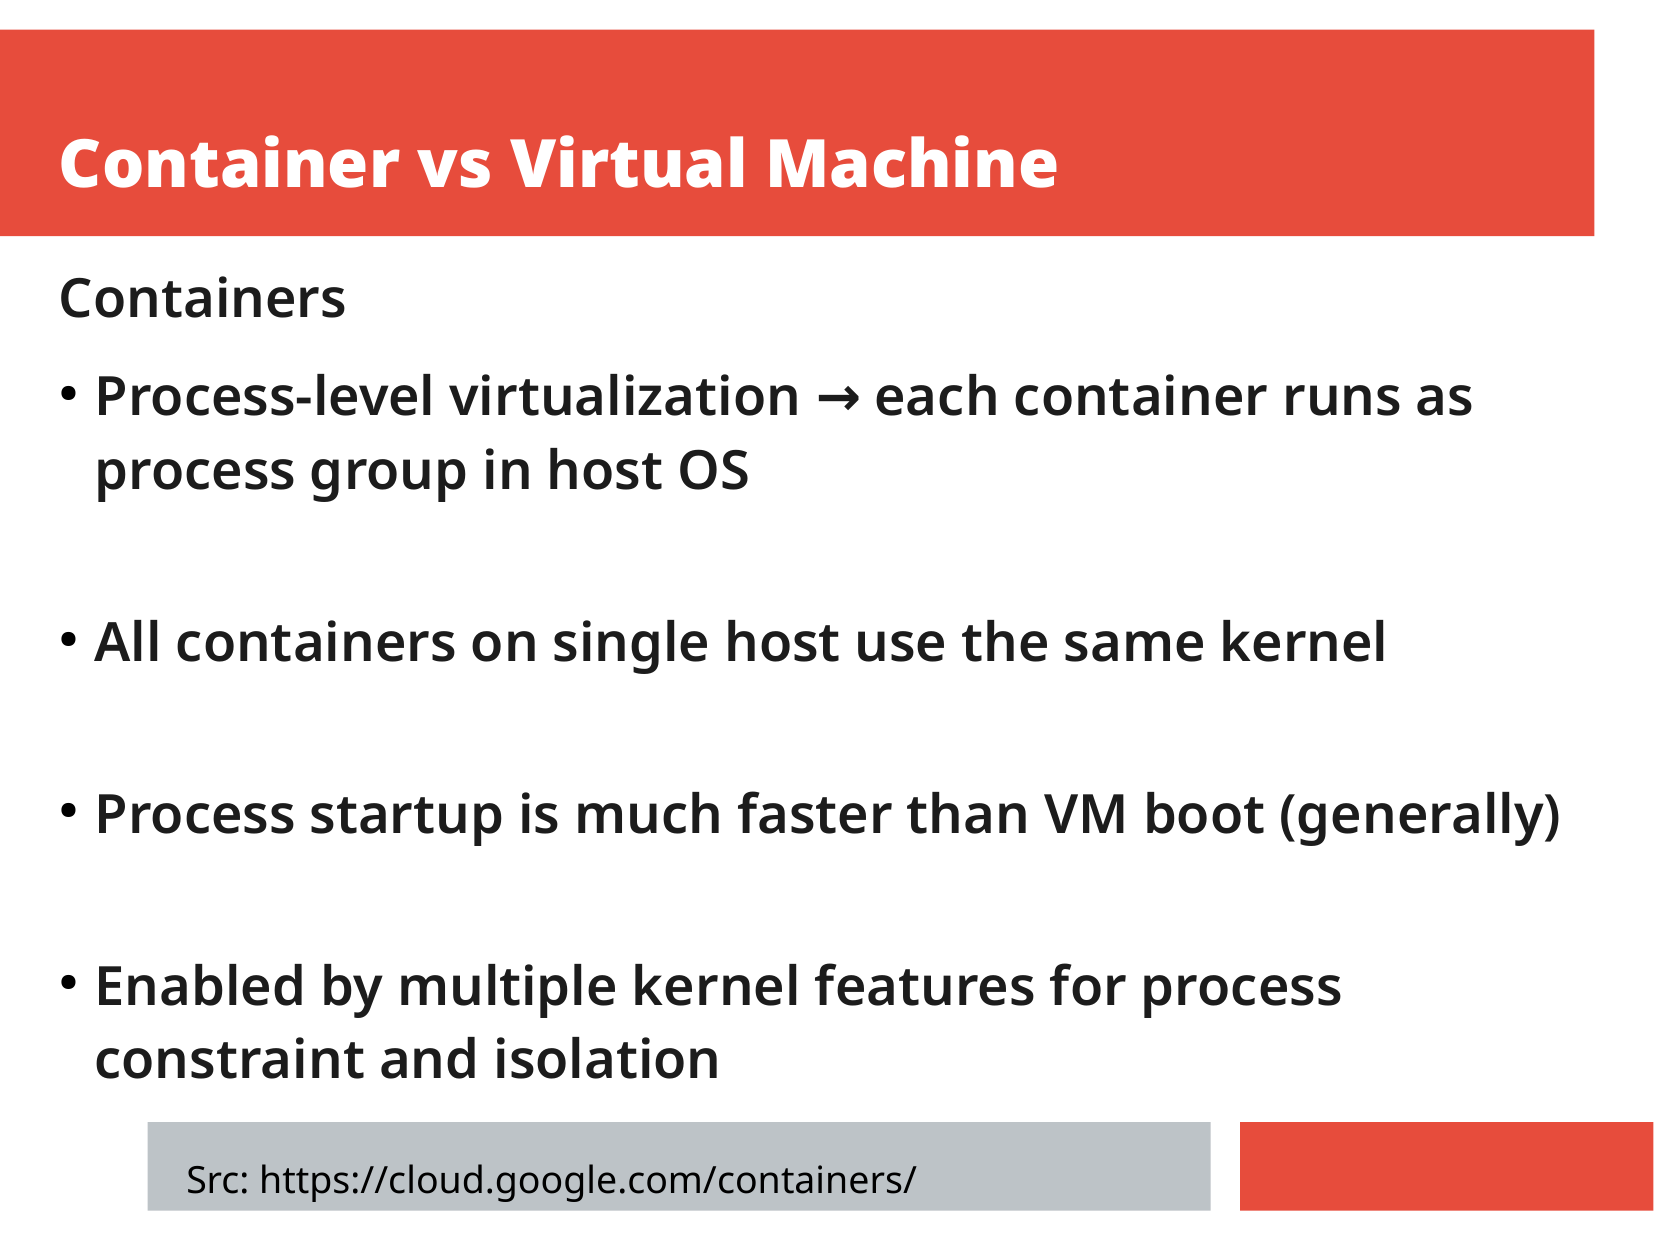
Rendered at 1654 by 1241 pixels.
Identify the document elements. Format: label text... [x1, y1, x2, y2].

text_box Src: https://cloud.google.com/containers/ [171, 1145, 854, 1208]
title Container vs Virtual Machine [59, 59, 1595, 207]
list Containers Process-level virtualization → each container runs as process group in host OS All containers on single host use the same kernel Process startup is much faster than VM boot (generally) Enabled by multiple kernel features for process constraint and isolation [59, 259, 1565, 1099]
